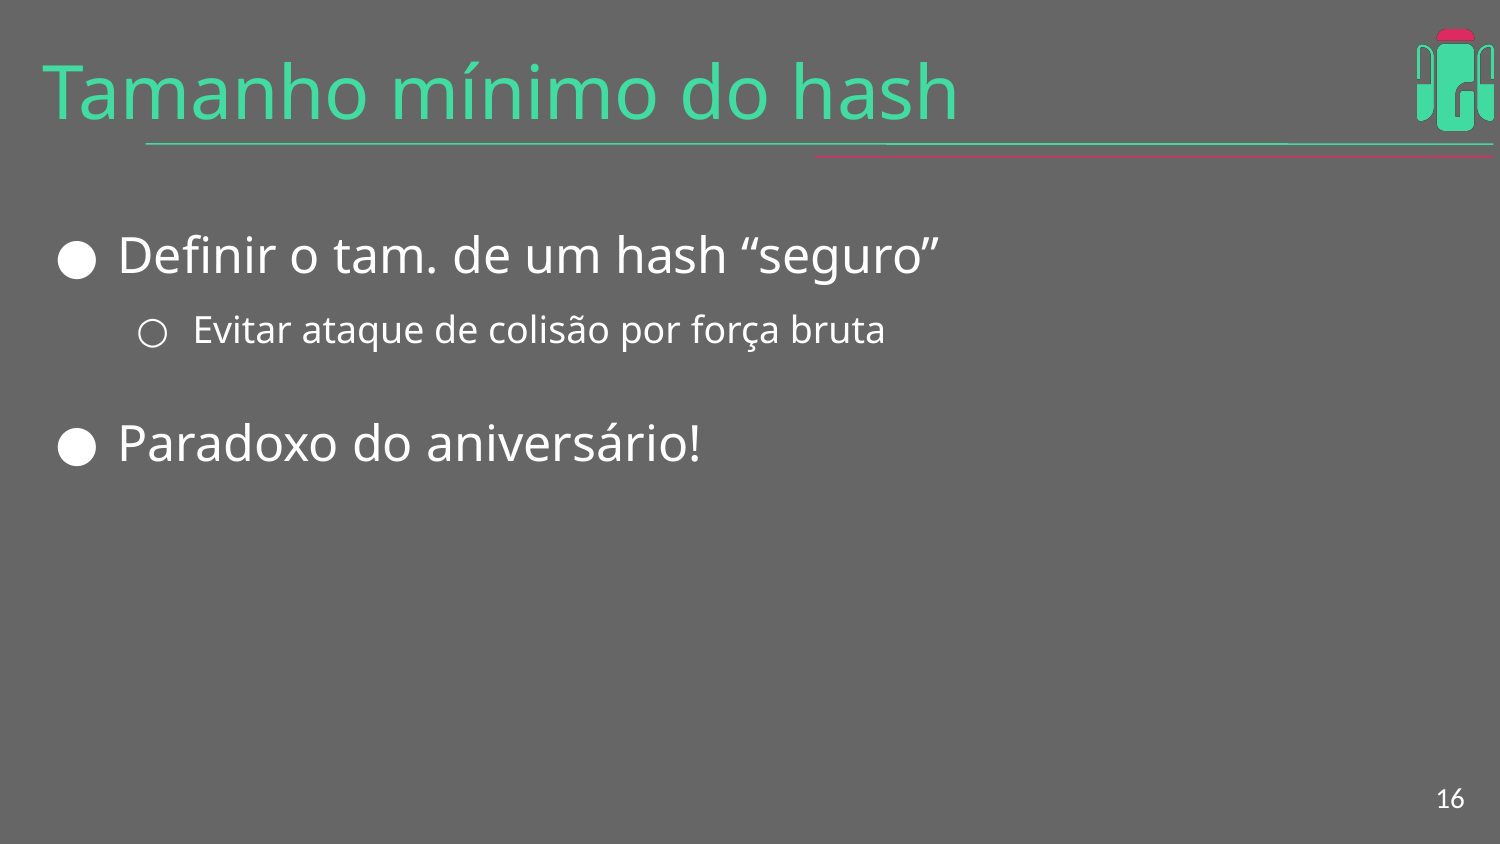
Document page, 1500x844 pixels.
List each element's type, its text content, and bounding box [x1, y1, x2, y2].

picture [1417, 29, 1494, 131]
slide_number <number> [1389, 764, 1480, 830]
list Definir o tam. de um hash “seguro” Evitar ataque de colisão por força bruta Paradoxo do aniversário! [27, 178, 1418, 794]
title Tamanho mínimo do hash [27, 29, 1374, 131]
